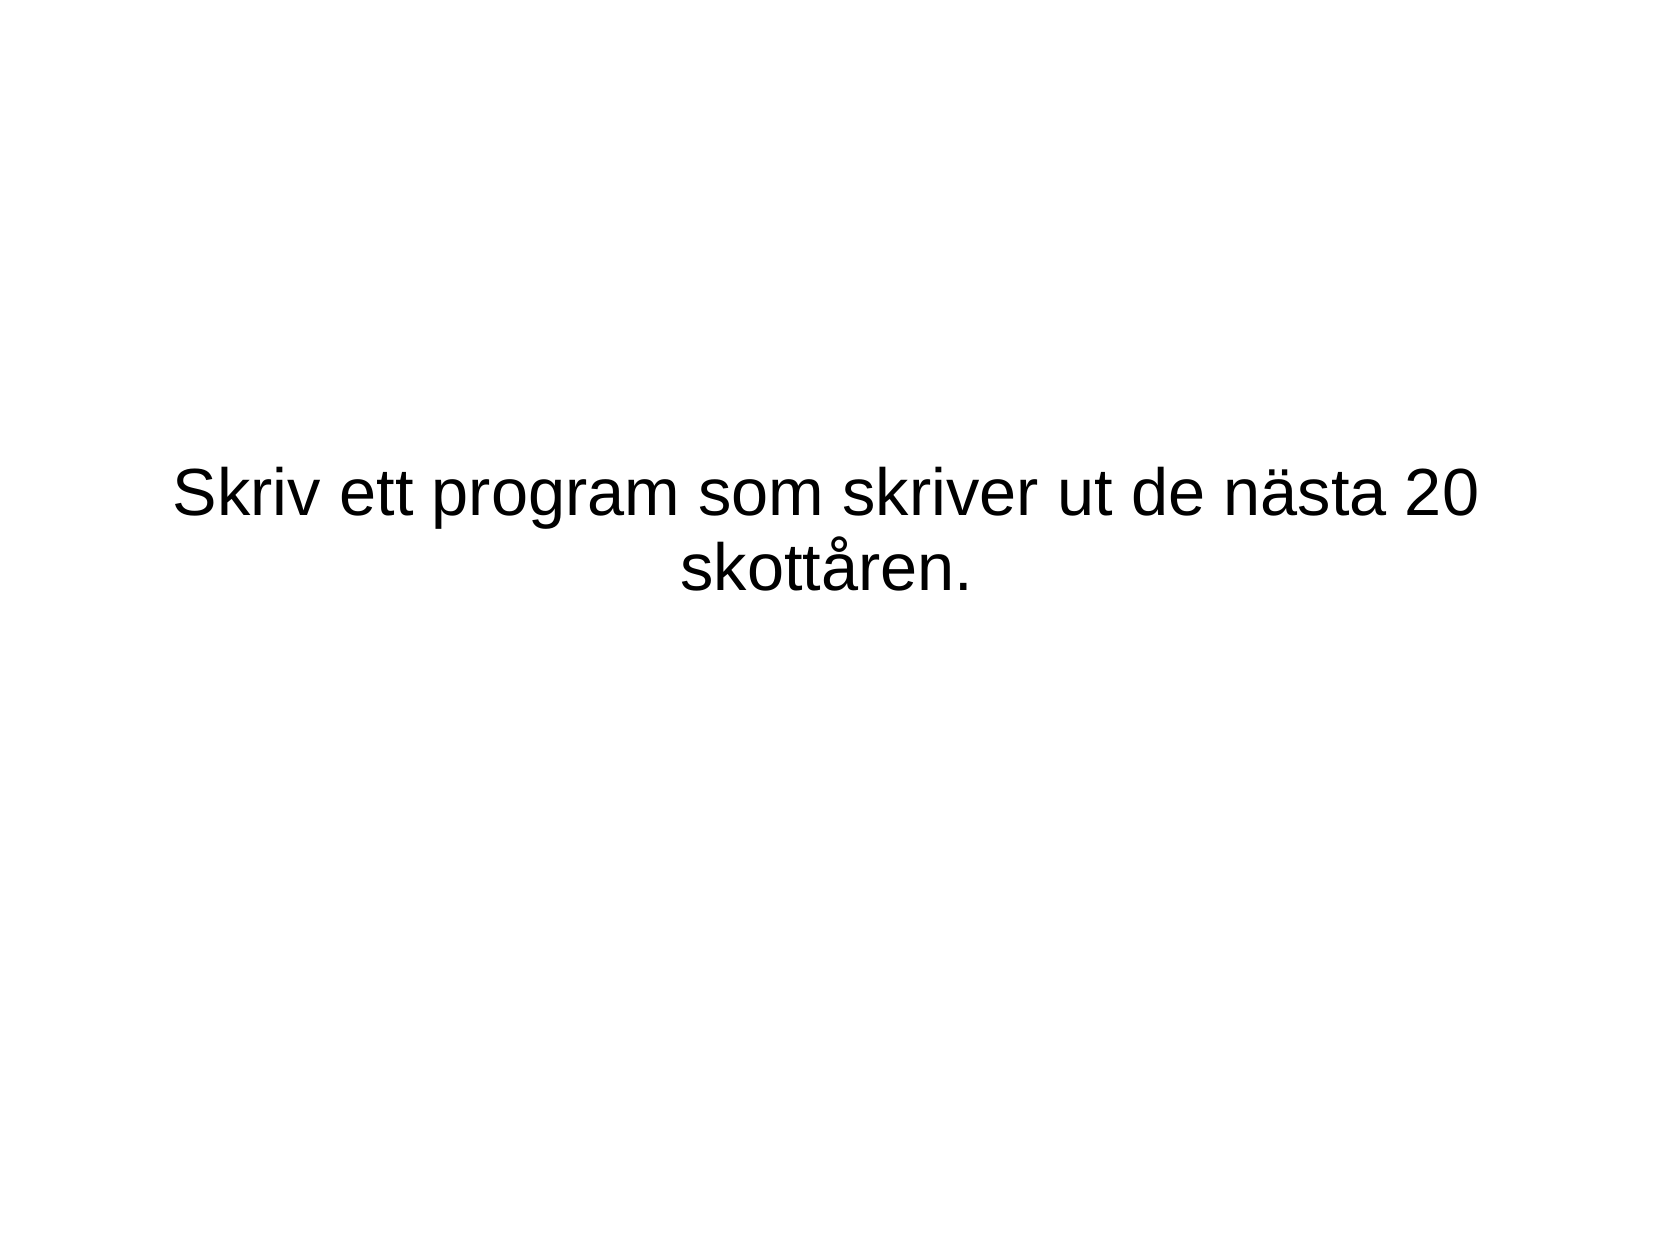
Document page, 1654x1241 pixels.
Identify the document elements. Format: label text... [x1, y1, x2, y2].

subtitle Skriv ett program som skriver ut de nästa 20 skottåren. [82, 49, 1571, 1010]
